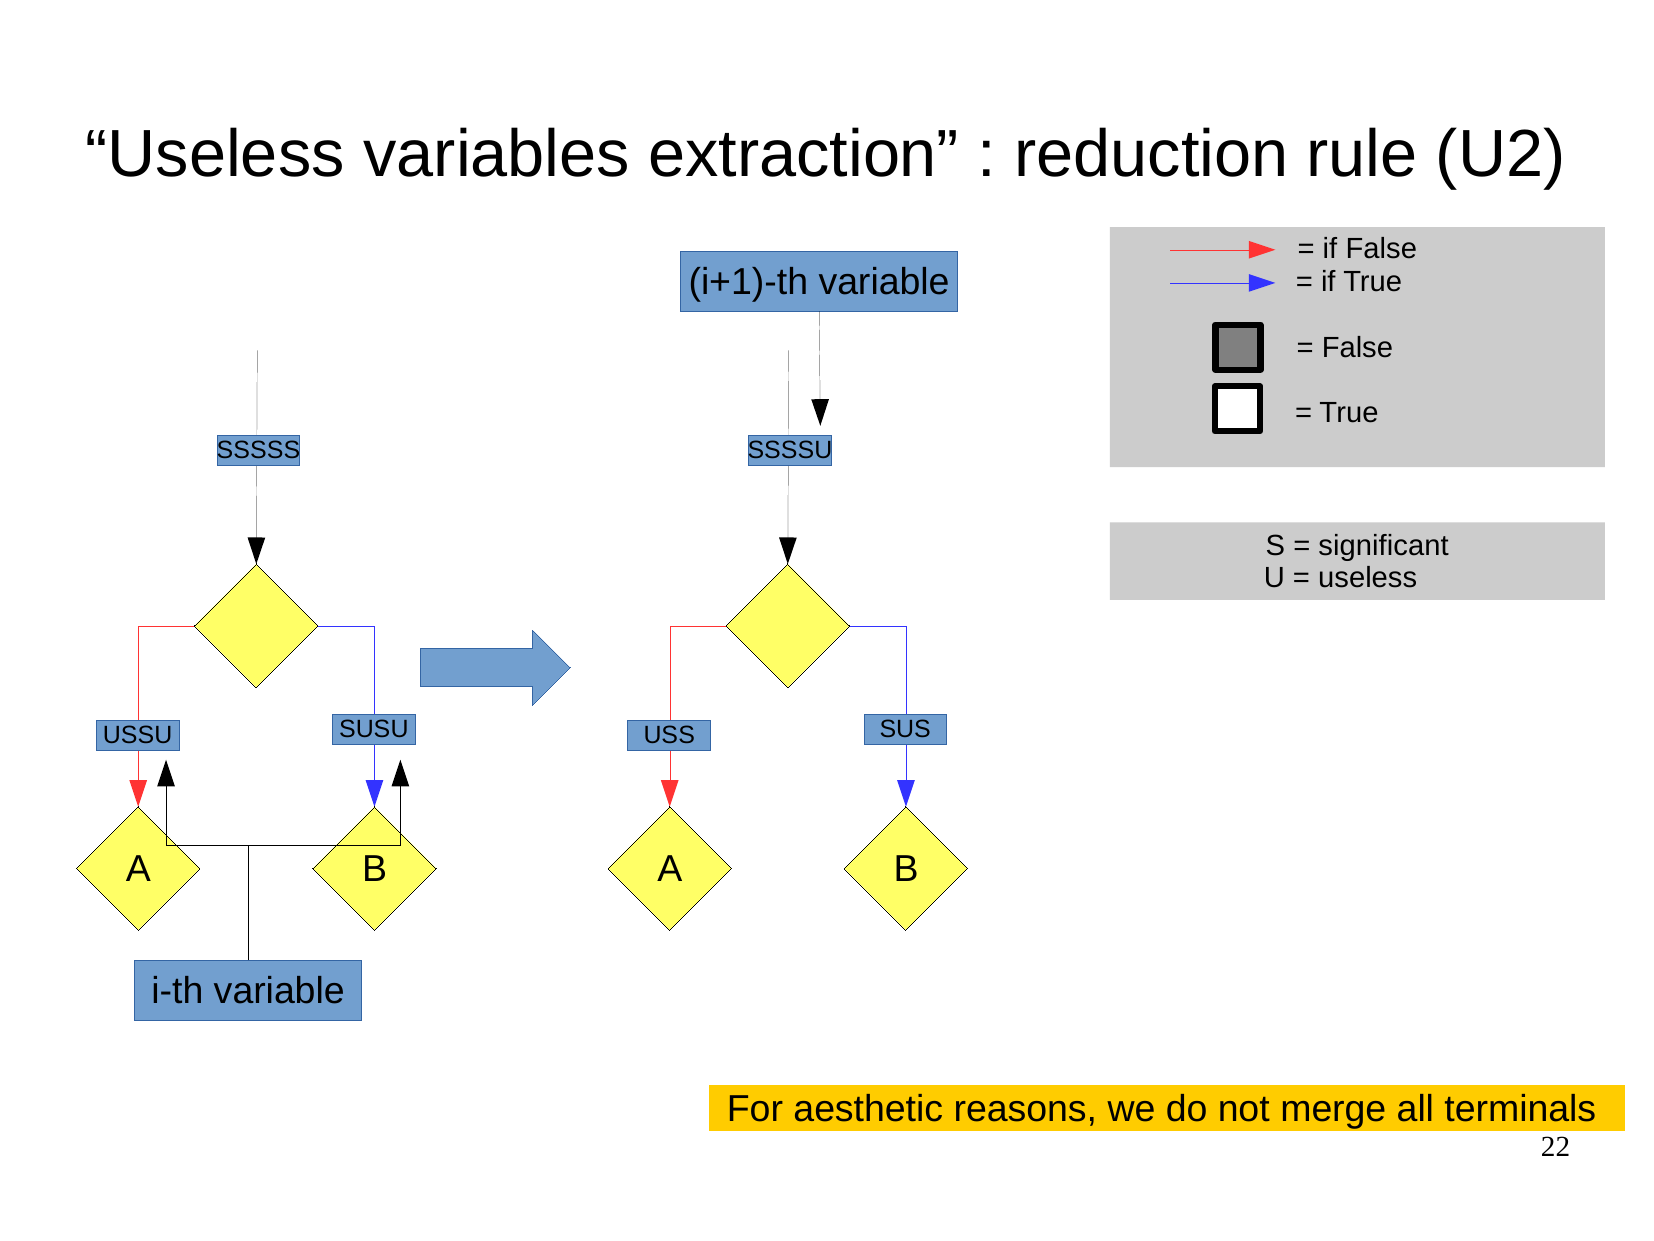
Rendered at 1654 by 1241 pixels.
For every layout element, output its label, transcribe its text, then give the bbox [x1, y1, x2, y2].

text_box = if False = if True = False = True [1109, 227, 1605, 468]
text_box [1215, 324, 1261, 370]
text_box USSU [96, 720, 180, 751]
text_box [726, 563, 850, 688]
text_box [420, 630, 571, 706]
text_box SUS [864, 714, 947, 745]
text_box SUSU [332, 714, 416, 745]
text_box SSSSU [748, 435, 832, 466]
text_box S = significant U = useless [1109, 522, 1605, 600]
text_box A [167, 835, 177, 845]
text_box USS [627, 720, 711, 751]
text_box [1215, 386, 1261, 432]
text_box B [312, 833, 437, 931]
text_box [194, 563, 318, 688]
text_box B [336, 806, 400, 845]
text_box i-th variable [134, 960, 362, 1021]
text_box B [844, 806, 968, 931]
text_box For aesthetic reasons, we do not merge all terminals [709, 1085, 1625, 1131]
title “Useless variables extraction” : reduction rule (U2) [82, 49, 1571, 257]
text_box (i+1)-th variable [680, 251, 958, 312]
text_box A [76, 806, 200, 931]
text_box A [608, 806, 732, 931]
text_box SSSSS [217, 435, 300, 466]
